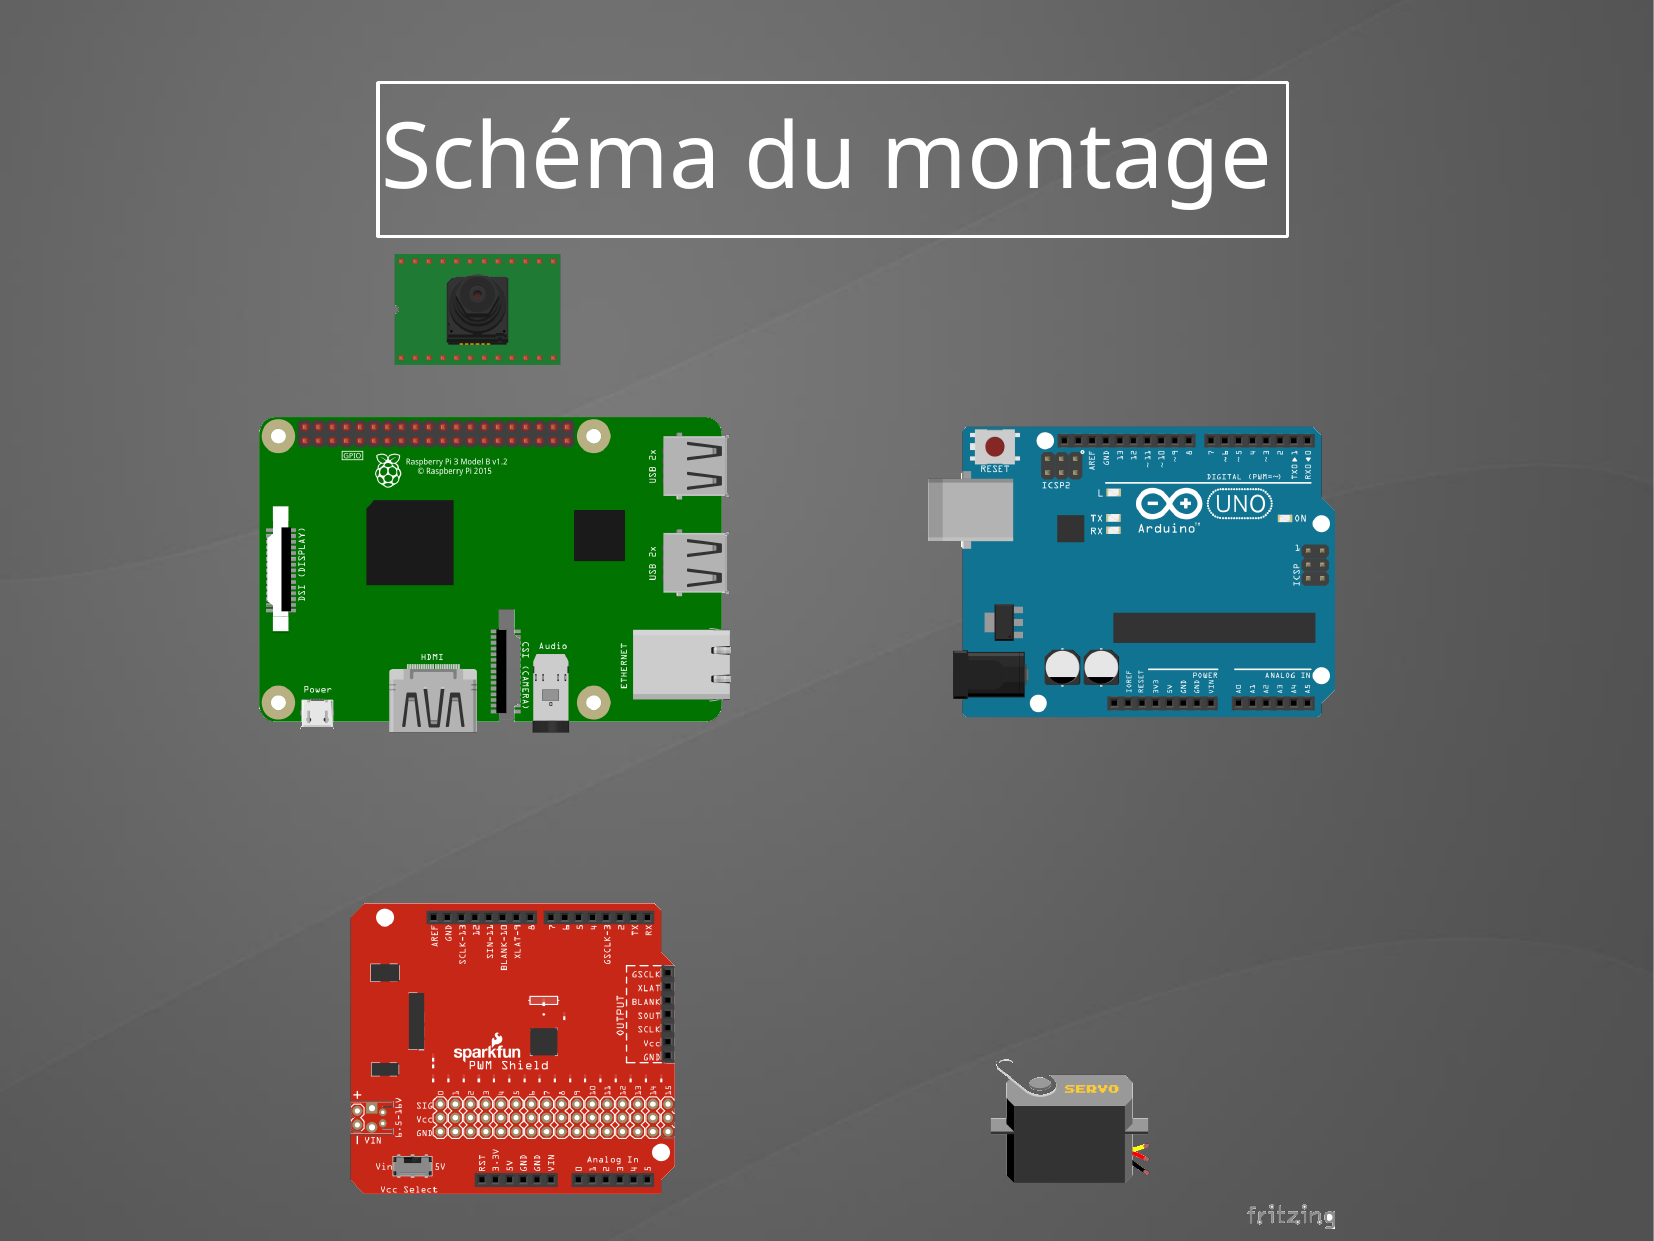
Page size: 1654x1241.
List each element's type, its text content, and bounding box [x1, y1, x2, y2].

picture [0, 0, 1654, 1241]
text_box [377, 82, 1288, 237]
title Schéma du montage [82, 49, 1571, 257]
